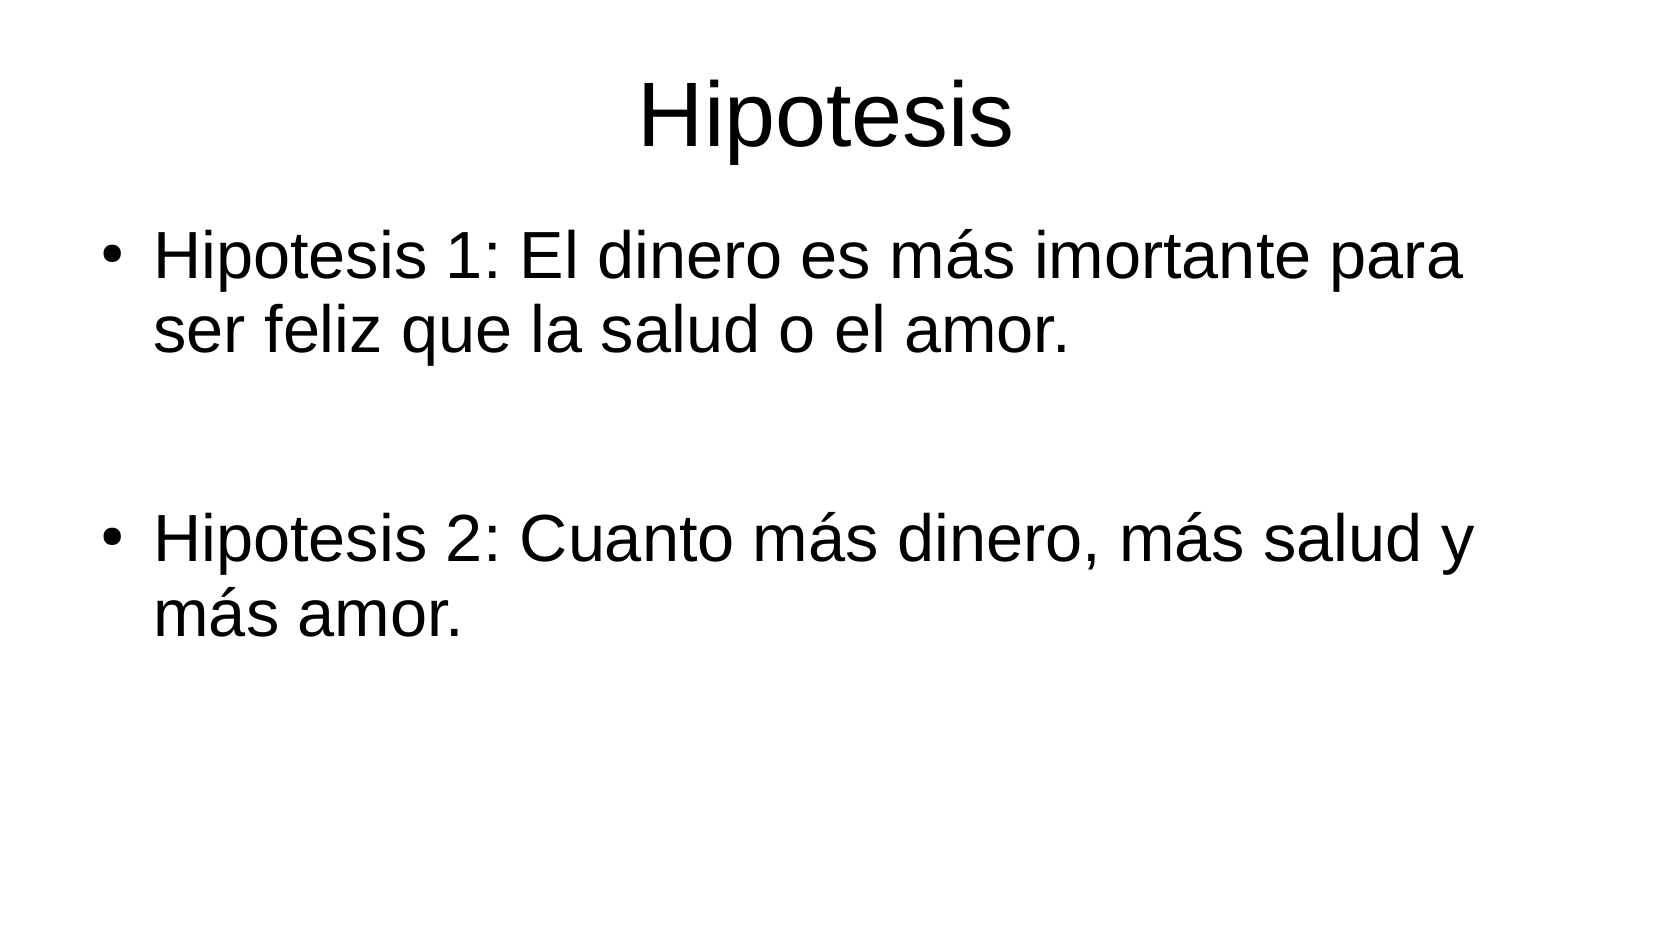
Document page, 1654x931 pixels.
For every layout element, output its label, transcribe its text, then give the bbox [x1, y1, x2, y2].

title Hipotesis [82, 37, 1571, 193]
list Hipotesis 1: El dinero es más imortante para ser feliz que la salud o el amor. Hipotesis 2: Cuanto más dinero, más salud y más amor. [82, 217, 1571, 758]
